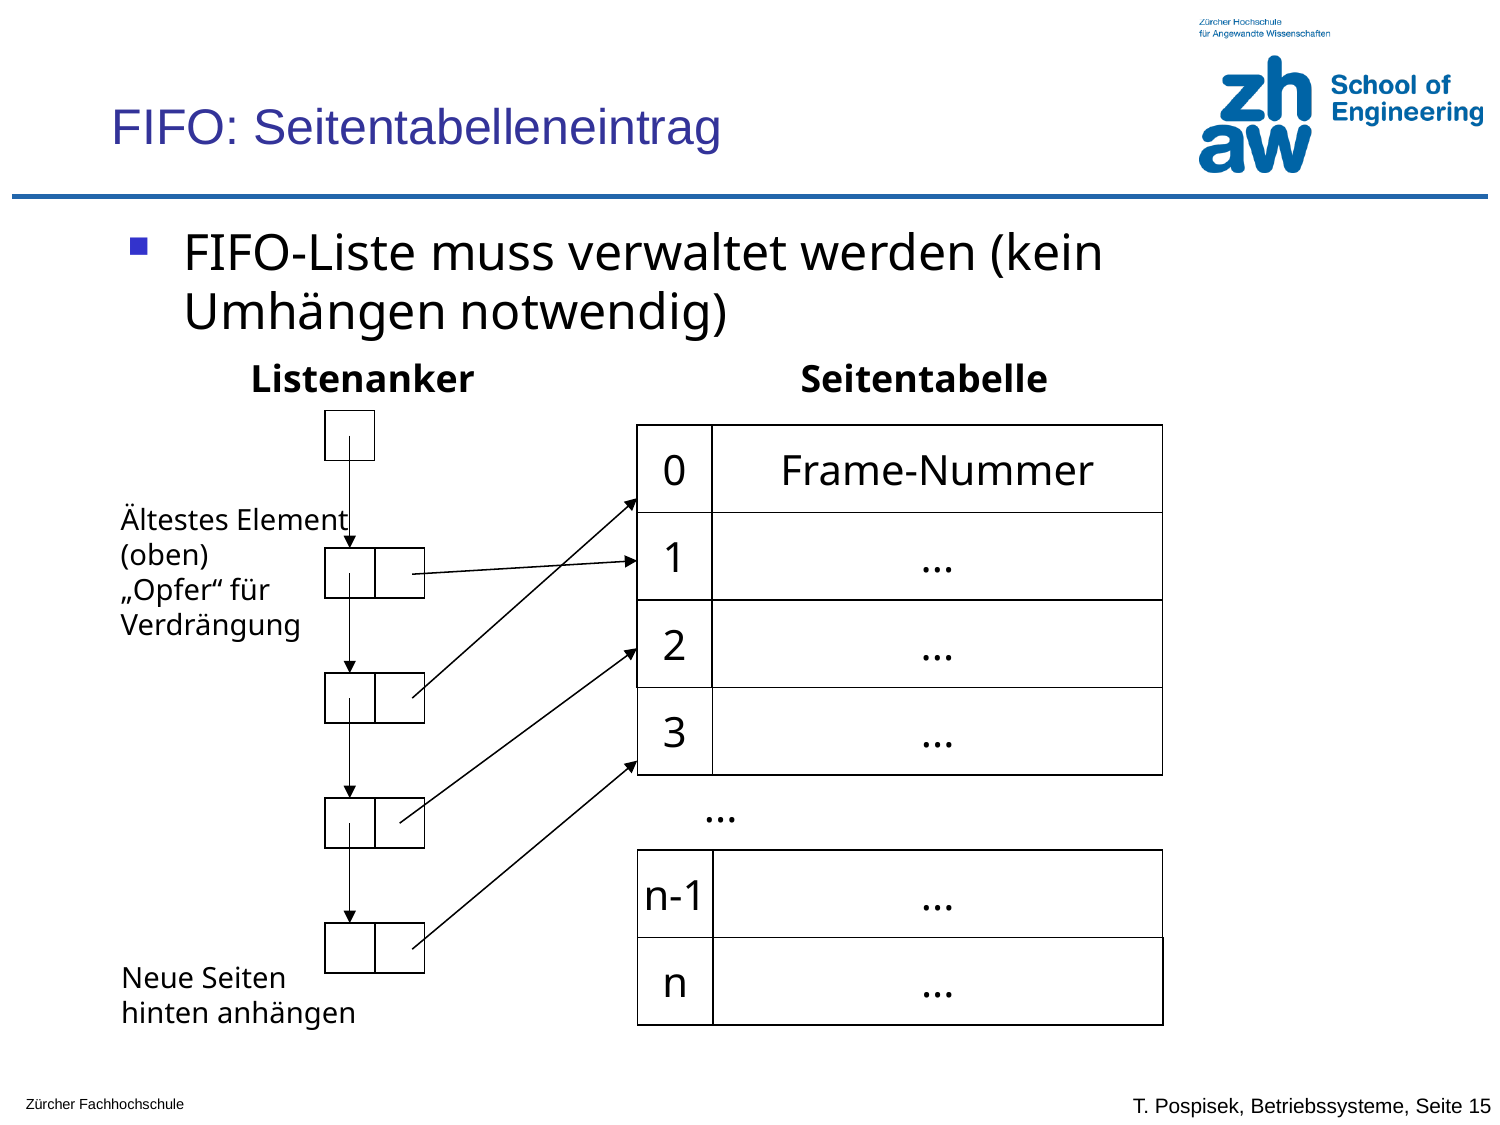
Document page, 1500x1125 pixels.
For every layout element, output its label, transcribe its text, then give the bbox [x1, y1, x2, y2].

text_box n-1 [637, 849, 712, 937]
text_box Listenanker [235, 348, 491, 408]
text_box ... [712, 937, 1163, 1025]
text_box ... [712, 512, 1163, 599]
list FIFO-Liste muss verwaltet werden (kein Umhängen notwendig) [112, 212, 1388, 388]
text_box 0 [637, 424, 712, 512]
picture [1199, 19, 1483, 173]
text_box ... [712, 599, 1163, 687]
title FIFO: Seitentabelleneintrag [96, 50, 1375, 163]
text_box [324, 798, 425, 849]
text_box ... [712, 687, 1163, 775]
text_box [324, 923, 425, 974]
text_box 2 [637, 599, 712, 687]
text_box Neue Seiten hinten anhängen [106, 952, 372, 1038]
text_box n [637, 937, 712, 1025]
text_box Ältestes Element (oben) „Opfer“ für Verdrängung [105, 493, 372, 649]
text_box [324, 673, 425, 724]
text_box ... [712, 849, 1163, 937]
text_box 1 [637, 512, 712, 599]
text_box Frame-Nummer [712, 424, 1163, 512]
text_box Seitentabelle [785, 348, 1064, 408]
text_box ... [689, 775, 753, 838]
text_box 3 [637, 687, 712, 775]
text_box [372, 548, 425, 599]
